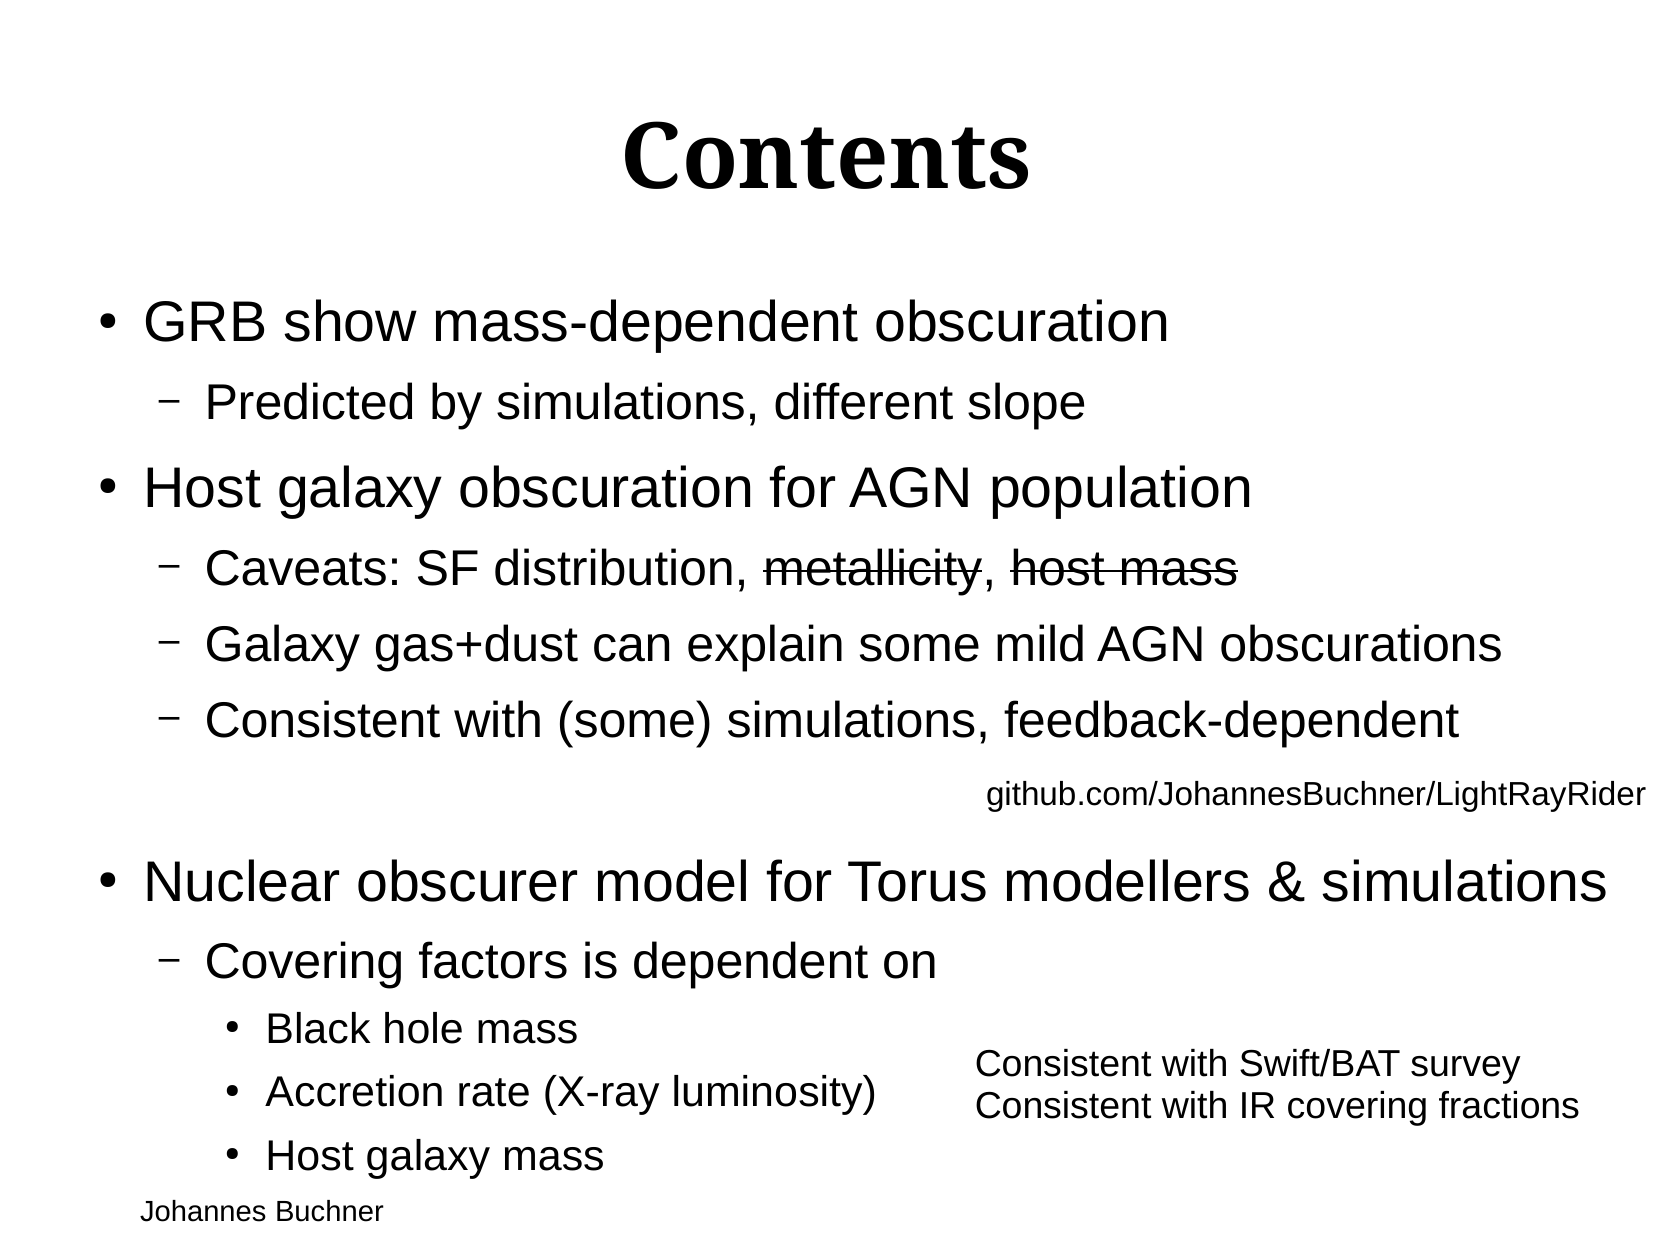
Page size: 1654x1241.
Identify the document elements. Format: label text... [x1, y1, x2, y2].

text_box Consistent with Swift/BAT survey Consistent with IR covering fractions [960, 1035, 1654, 1233]
text_box github.com/JohannesBuchner/LightRayRider [971, 768, 1654, 867]
list GRB show mass-dependent obscuration Predicted by simulations, different slope Host galaxy obscuration for AGN population Caveats: SF distribution, metallicity, host mass Galaxy gas+dust can explain some mild AGN obscurations Consistent with (some) simulations, feedback-dependent Nuclear obscurer model for Torus modellers & simulations Covering factors is dependent on Black hole mass Accretion rate (X-ray luminosity) Host galaxy mass [82, 290, 1621, 1216]
title Contents [82, 49, 1571, 257]
